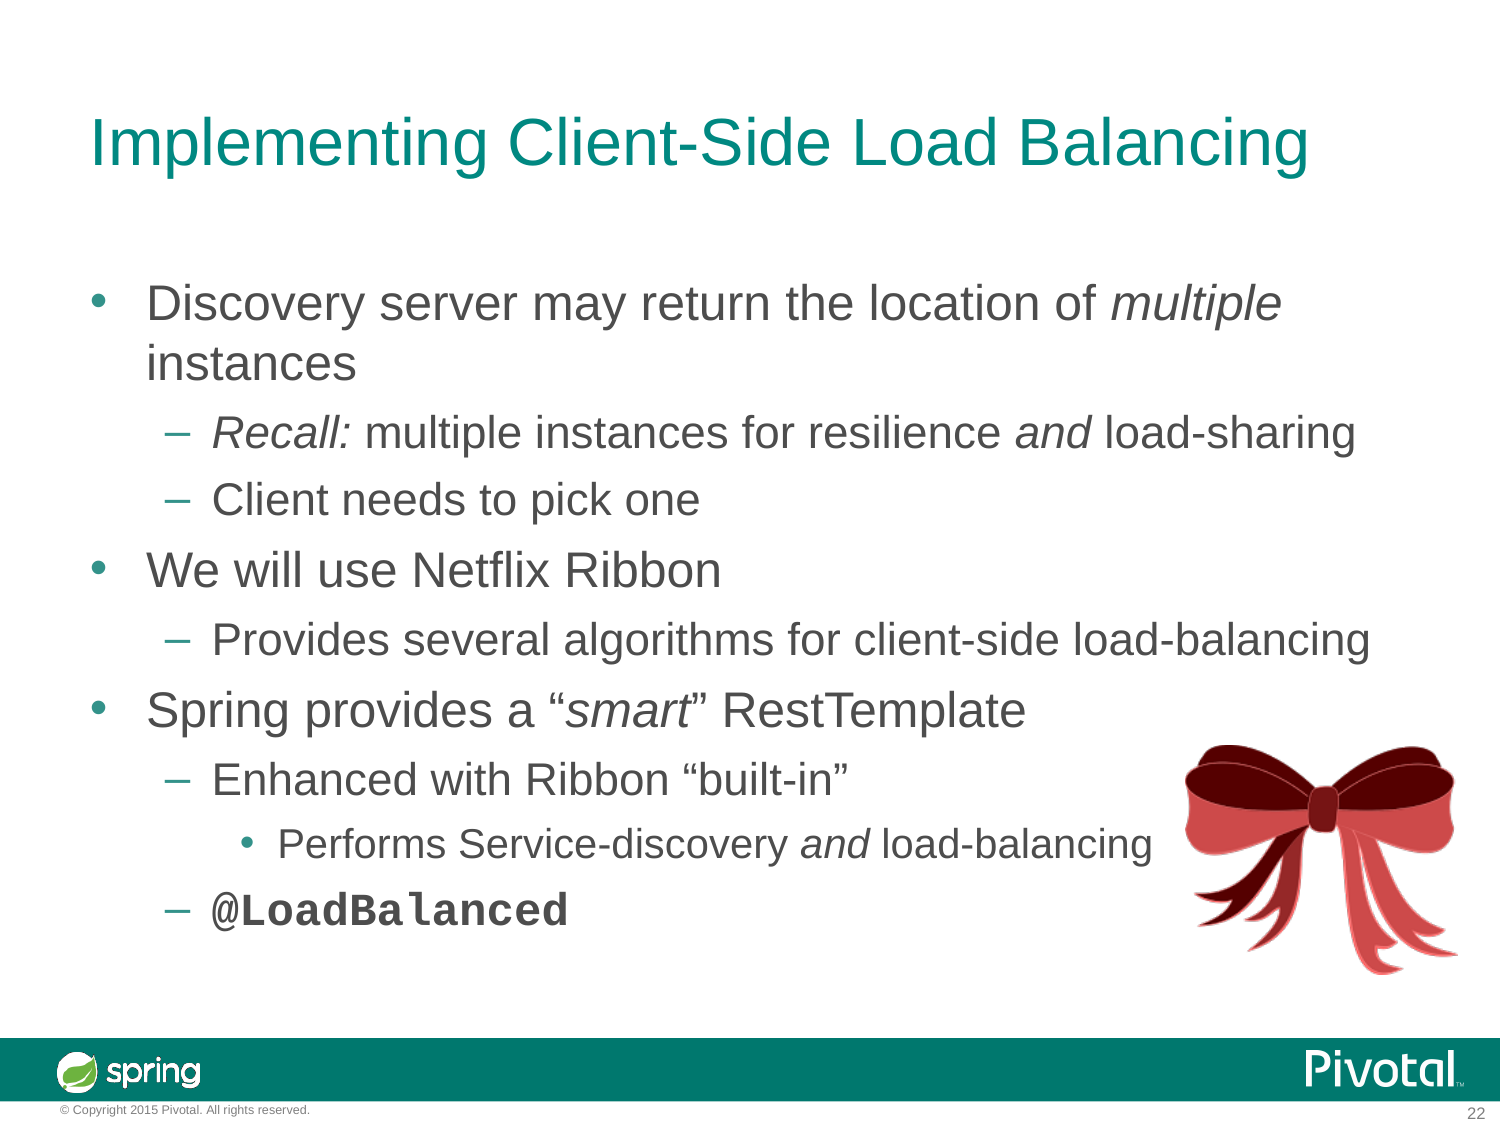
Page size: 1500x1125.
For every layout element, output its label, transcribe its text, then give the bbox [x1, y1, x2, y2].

picture [32, 1041, 210, 1103]
picture [1185, 745, 1458, 976]
picture [1306, 1050, 1464, 1087]
title Implementing Client-Side Load Balancing [75, 45, 1426, 233]
list Discovery server may return the location of multiple instances Recall: multiple instances for resilience and load-sharing Client needs to pick one We will use Netflix Ribbon Provides several algorithms for client-side load-balancing Spring provides a “smart” RestTemplate Enhanced with Ribbon “built-in” Performs Service-discovery and load-balancing @LoadBalanced [75, 262, 1426, 943]
